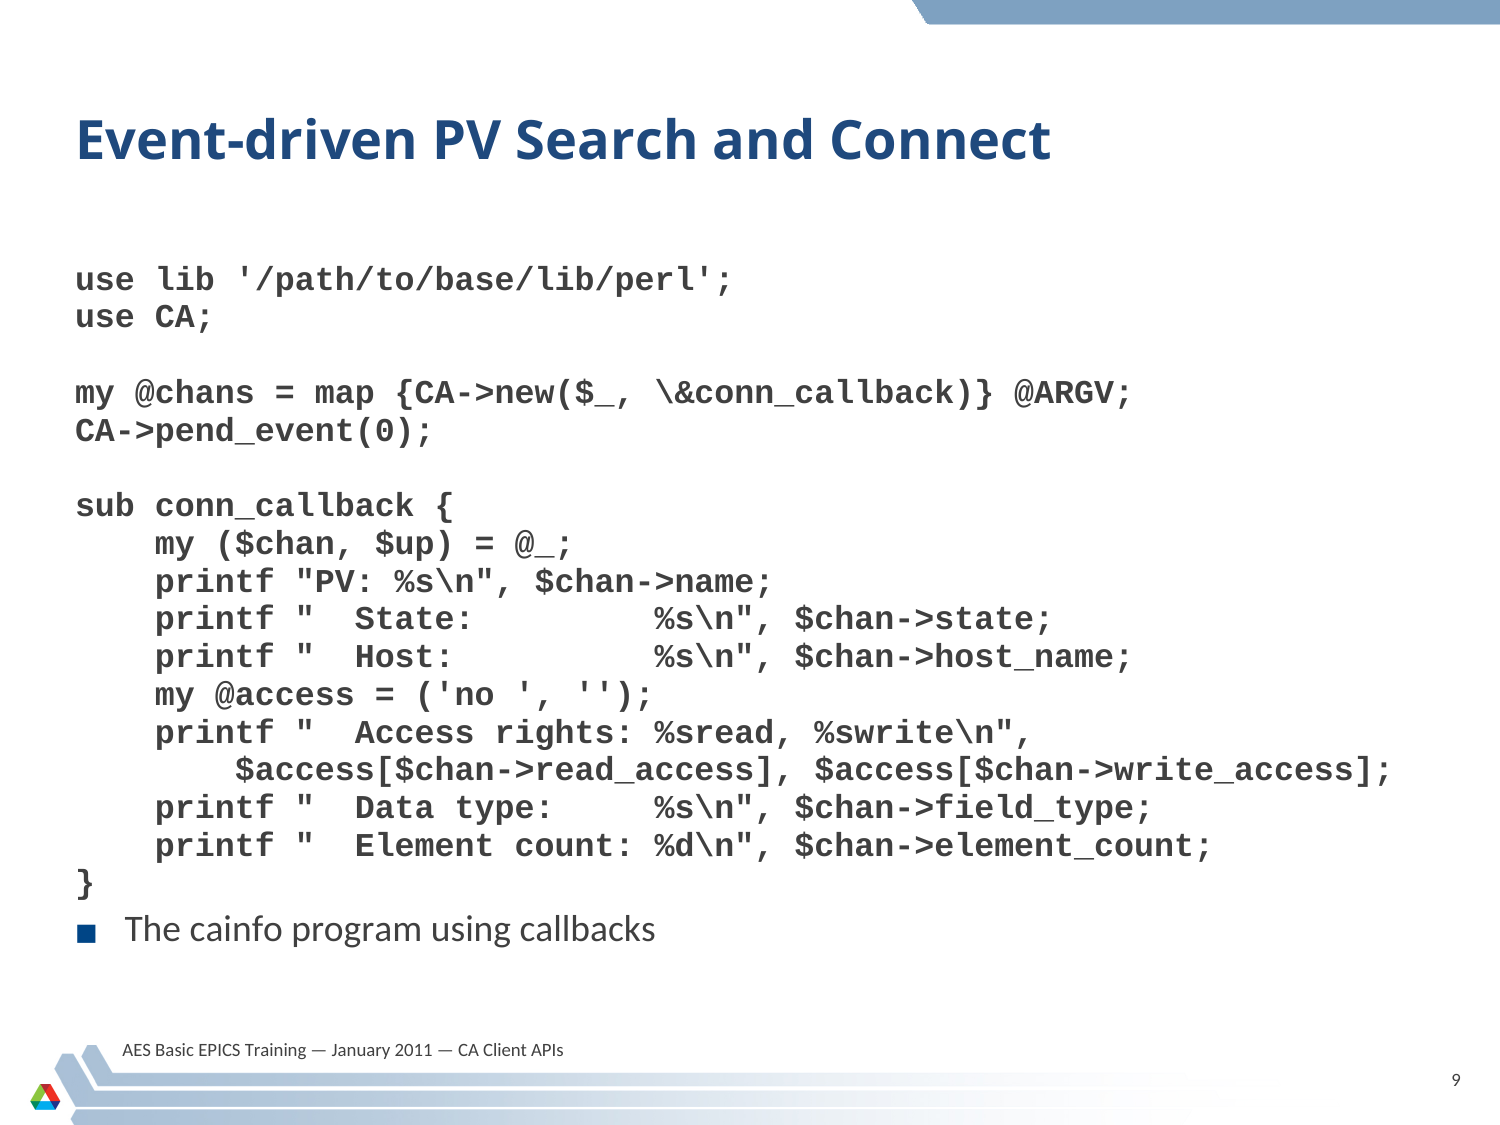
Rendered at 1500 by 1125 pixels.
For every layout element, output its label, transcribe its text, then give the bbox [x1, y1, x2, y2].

picture [0, 0, 1500, 26]
title Event-driven PV Search and Connect [75, 52, 1426, 226]
picture [0, 1037, 1500, 1125]
list use lib '/path/to/base/lib/perl'; use CA; my @chans = map {CA->new($_, \&conn_callback)} @ARGV; CA->pend_event(0); sub conn_callback { my ($chan, $up) = @_; printf "PV: %s\n", $chan->name; printf " State: %s\n", $chan->state; printf " Host: %s\n", $chan->host_name; my @access = ('no ', ''); printf " Access rights: %sread, %swrite\n", $access[$chan->read_access], $access[$chan->write_access]; printf " Data type: %s\n", $chan->field_type; printf " Element count: %d\n", $chan->element_count; } The cainfo program using callbacks [75, 262, 1426, 991]
